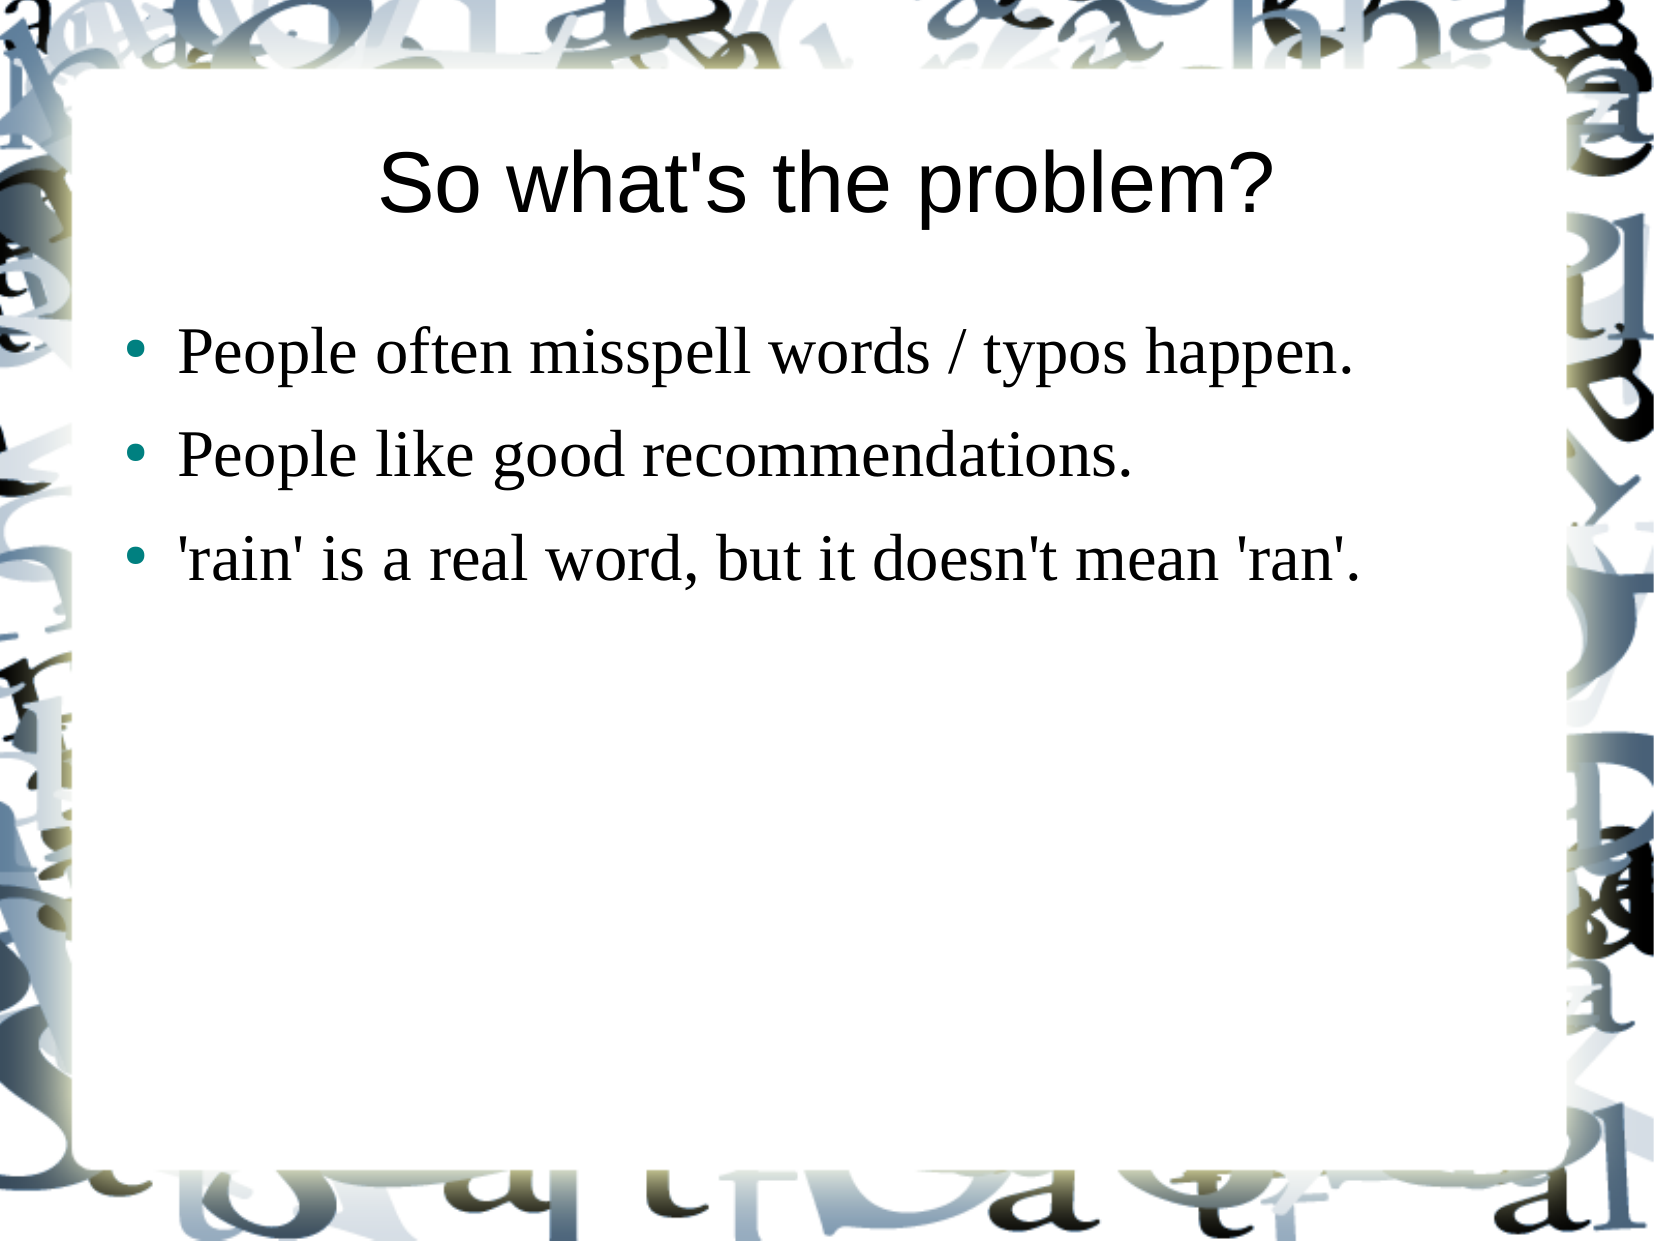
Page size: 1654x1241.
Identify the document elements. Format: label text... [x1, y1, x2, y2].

title So what's the problem? [82, 78, 1571, 287]
picture [0, 0, 1654, 1241]
list People often misspell words / typos happen. People like good recommendations. 'rain' is a real word, but it doesn't mean 'ran'. [106, 313, 1530, 1034]
